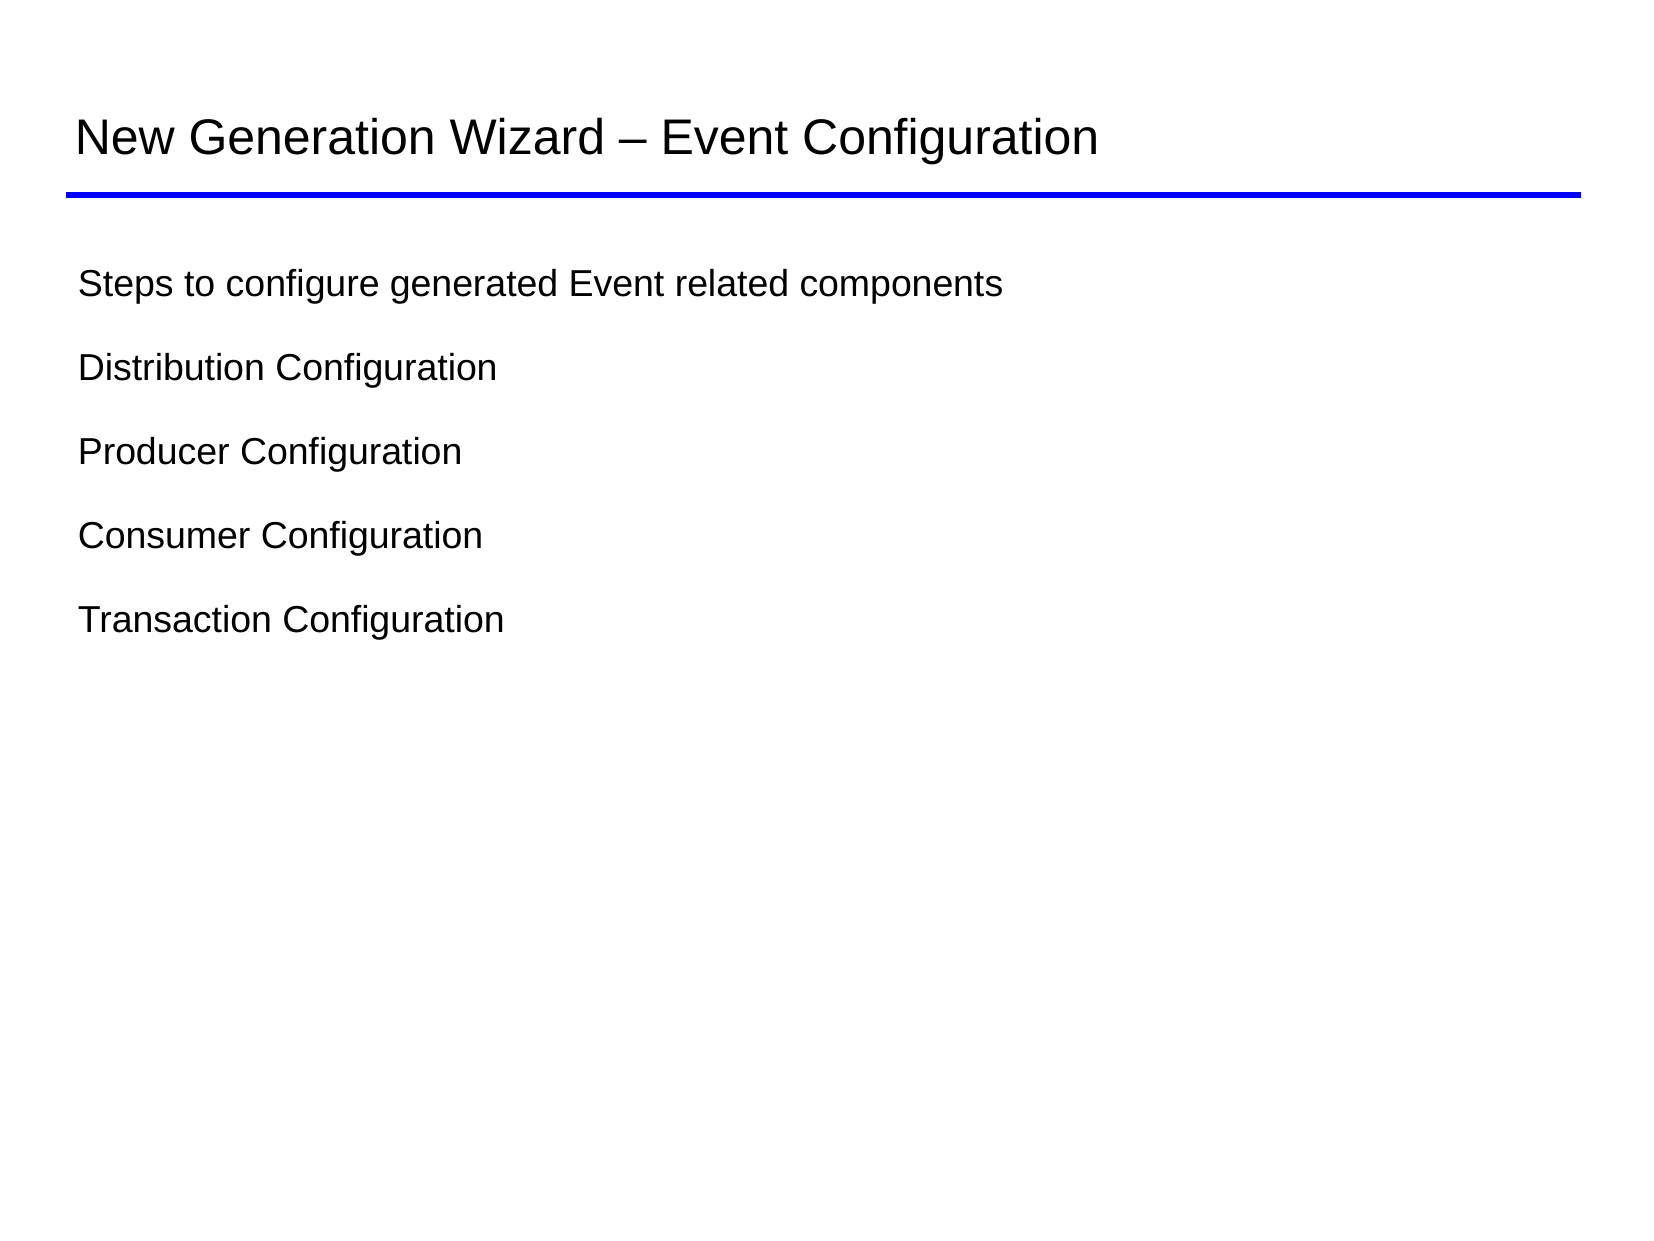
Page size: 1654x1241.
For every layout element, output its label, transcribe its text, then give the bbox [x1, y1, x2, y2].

text_box Steps to configure generated Event related components Distribution Configuration Producer Configuration Consumer Configuration Transaction Configuration [63, 255, 1019, 691]
text_box New Generation Wizard – Event Configuration [60, 101, 1115, 173]
